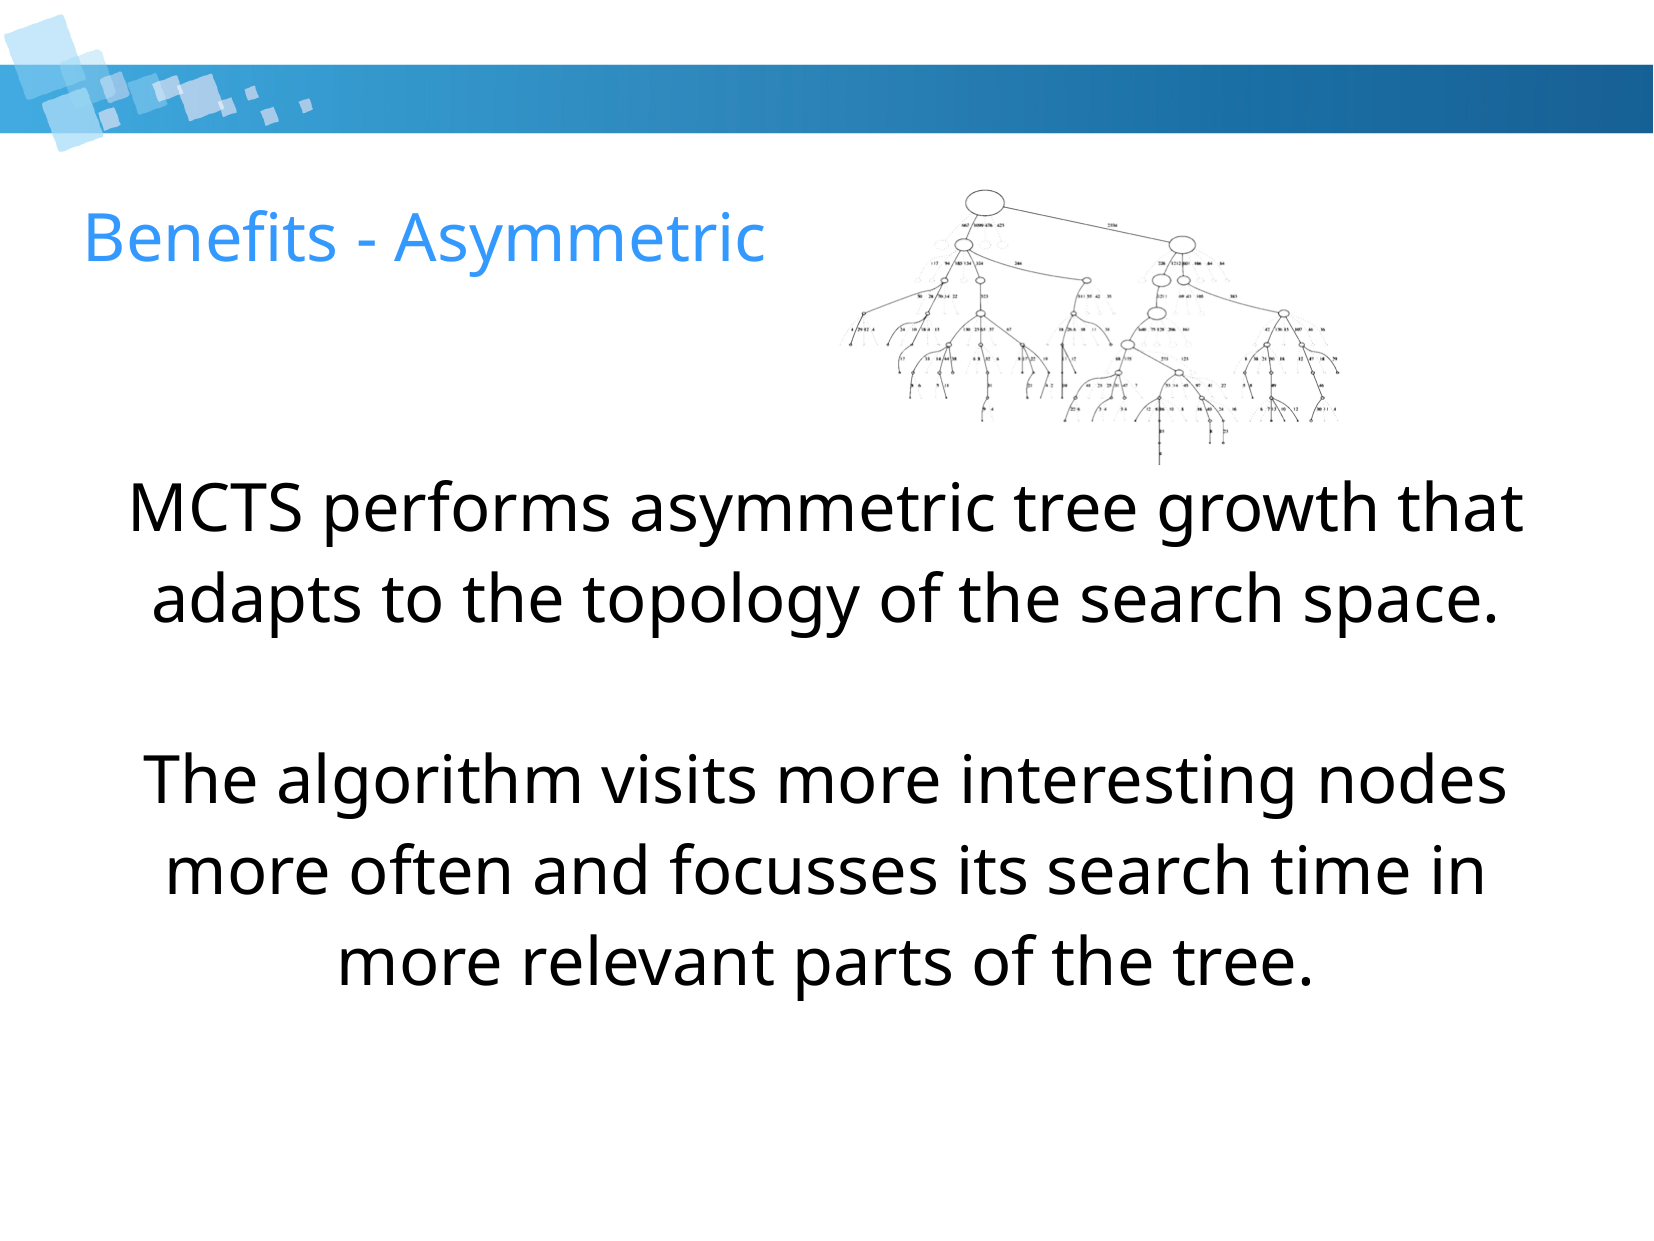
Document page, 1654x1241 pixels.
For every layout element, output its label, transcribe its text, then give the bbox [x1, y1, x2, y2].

title Benefits - Asymmetric [82, 132, 1571, 340]
picture [0, 0, 1653, 1238]
subtitle MCTS performs asymmetric tree growth that adapts to the topology of the search space. The algorithm visits more interesting nodes more often and focusses its search time in more relevant parts of the tree. [82, 372, 1571, 1093]
